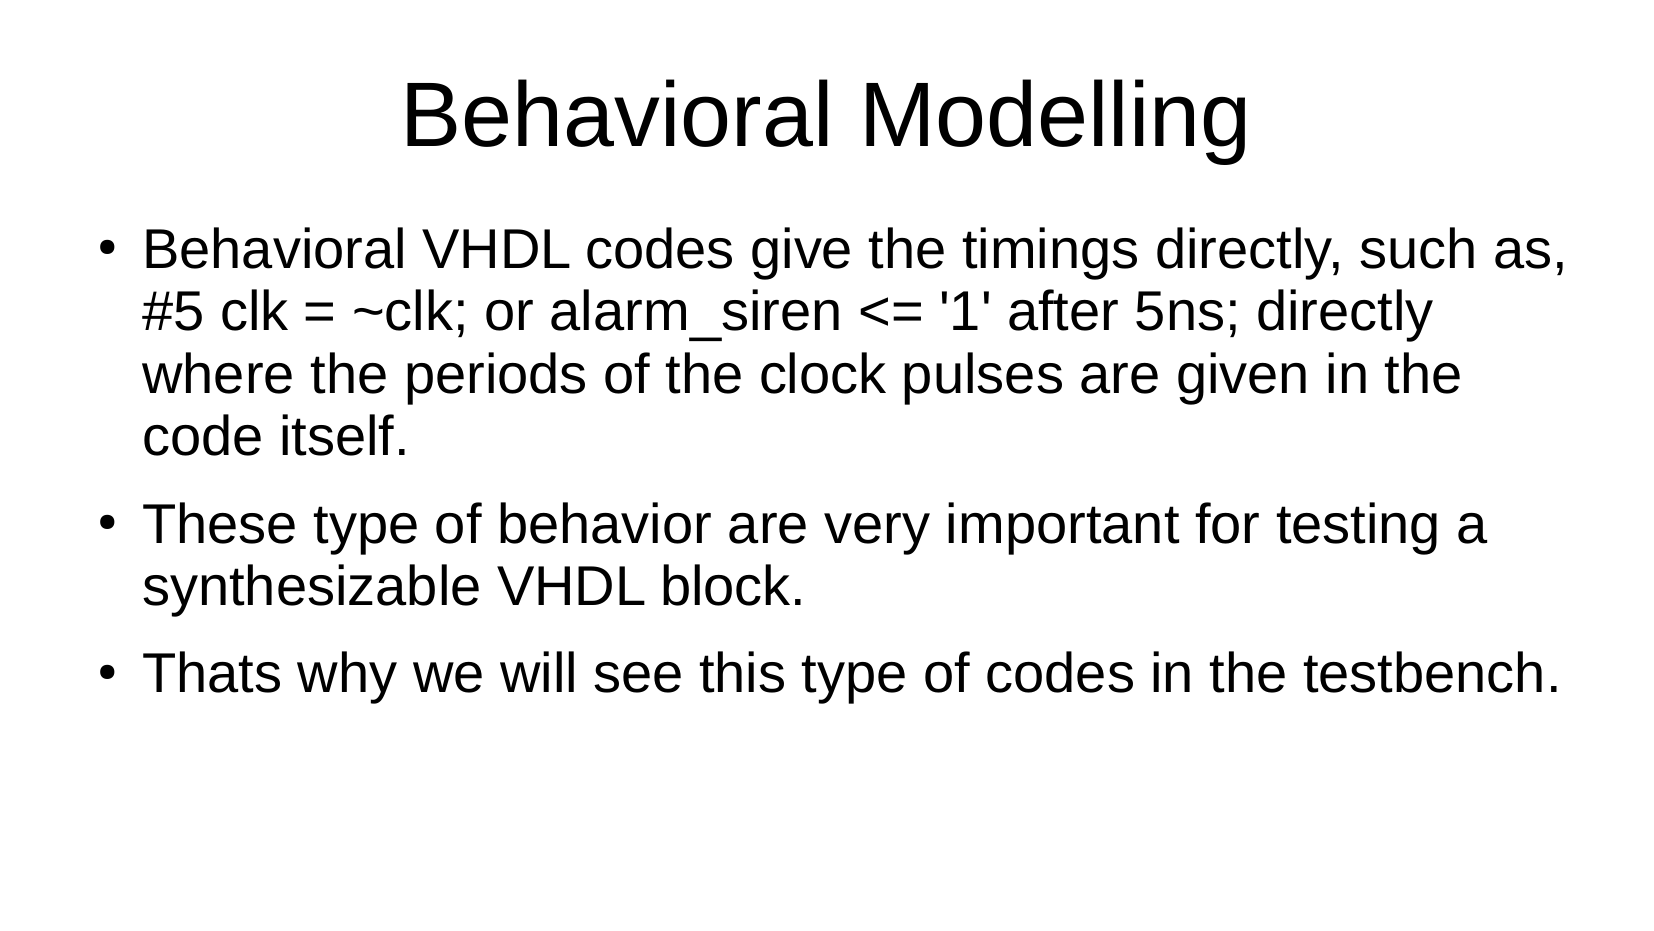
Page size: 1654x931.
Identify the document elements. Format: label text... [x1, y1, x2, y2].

list Behavioral VHDL codes give the timings directly, such as, #5 clk = ~clk; or alarm_siren <= '1' after 5ns; directly where the periods of the clock pulses are given in the code itself. These type of behavior are very important for testing a synthesizable VHDL block. Thats why we will see this type of codes in the testbench. [82, 217, 1571, 758]
title Behavioral Modelling [82, 37, 1571, 193]
